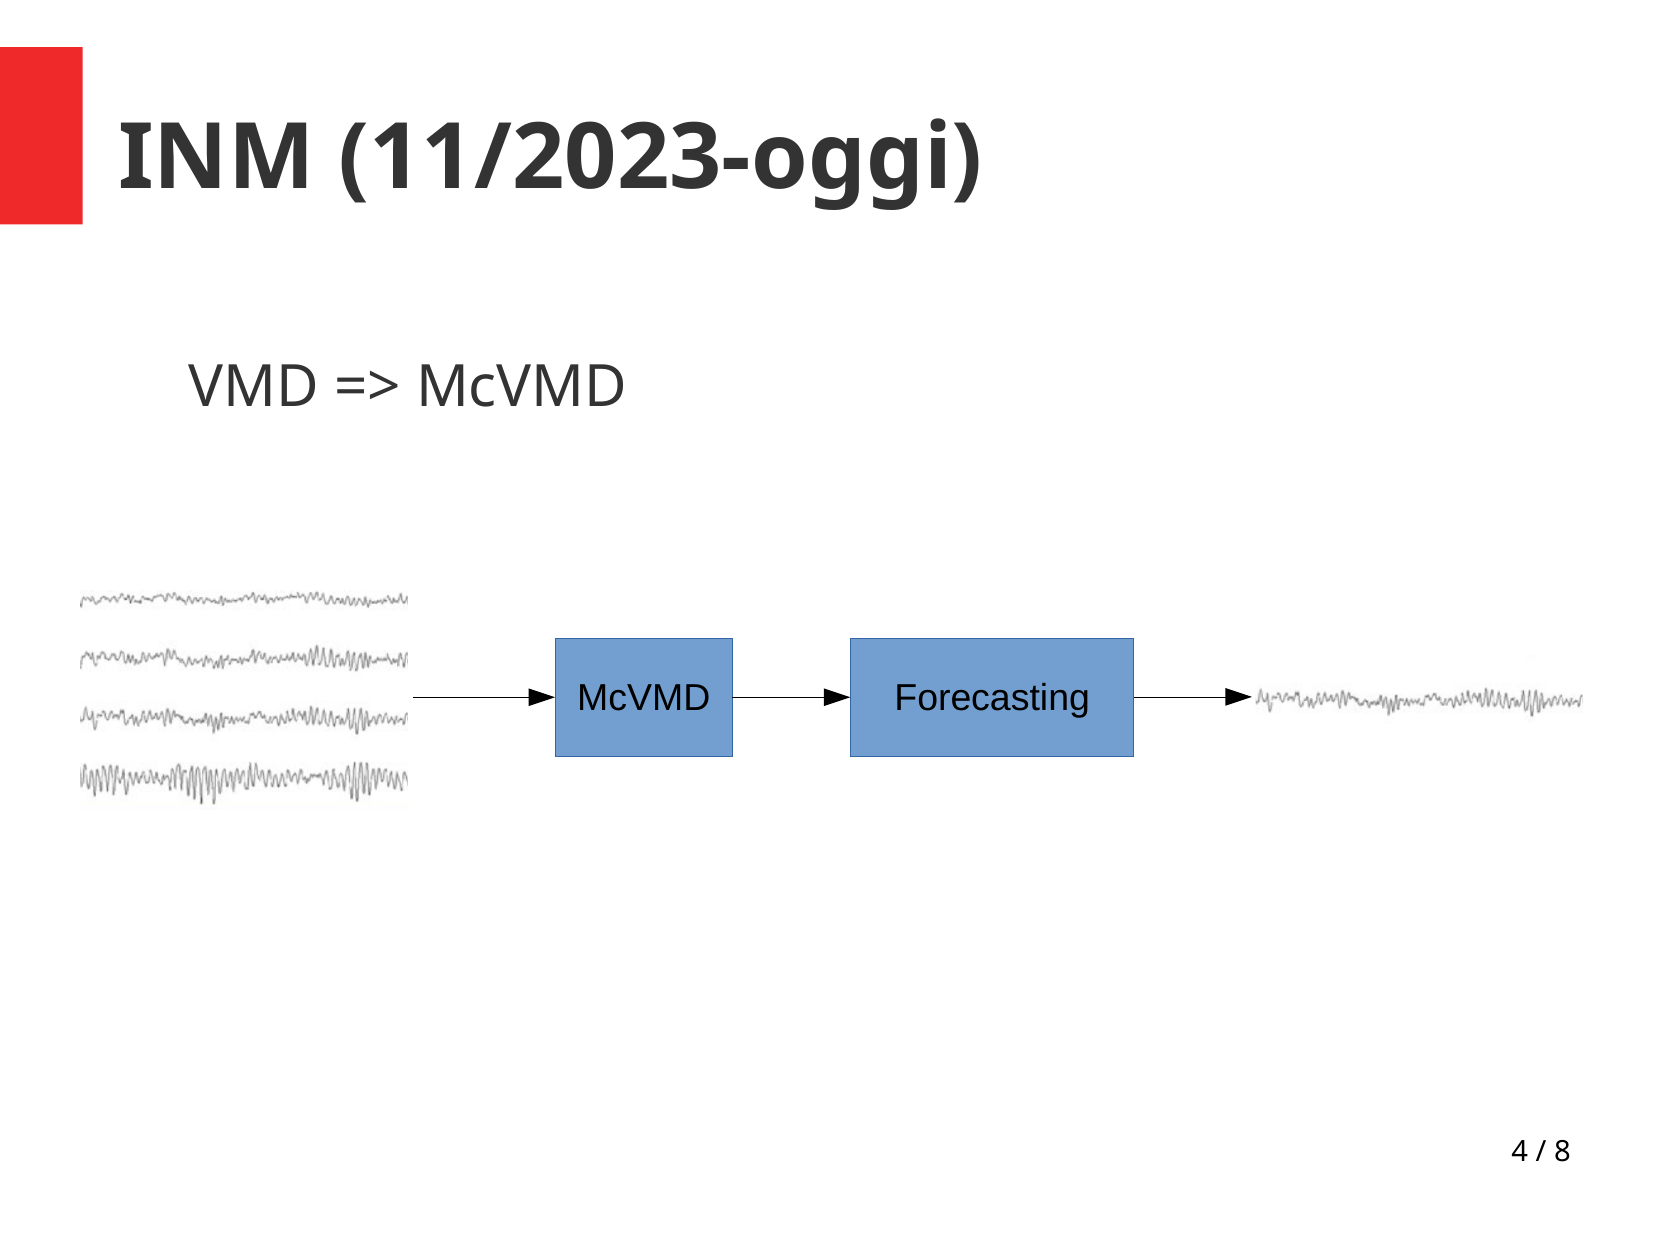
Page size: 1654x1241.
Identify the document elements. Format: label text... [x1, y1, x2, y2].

picture [80, 590, 408, 810]
list VMD => McVMD [118, 343, 886, 426]
text_box McVMD [555, 638, 733, 757]
text_box Forecasting [850, 638, 1134, 757]
picture [1255, 655, 1583, 739]
title INM (11/2023-oggi) [118, 49, 1571, 257]
